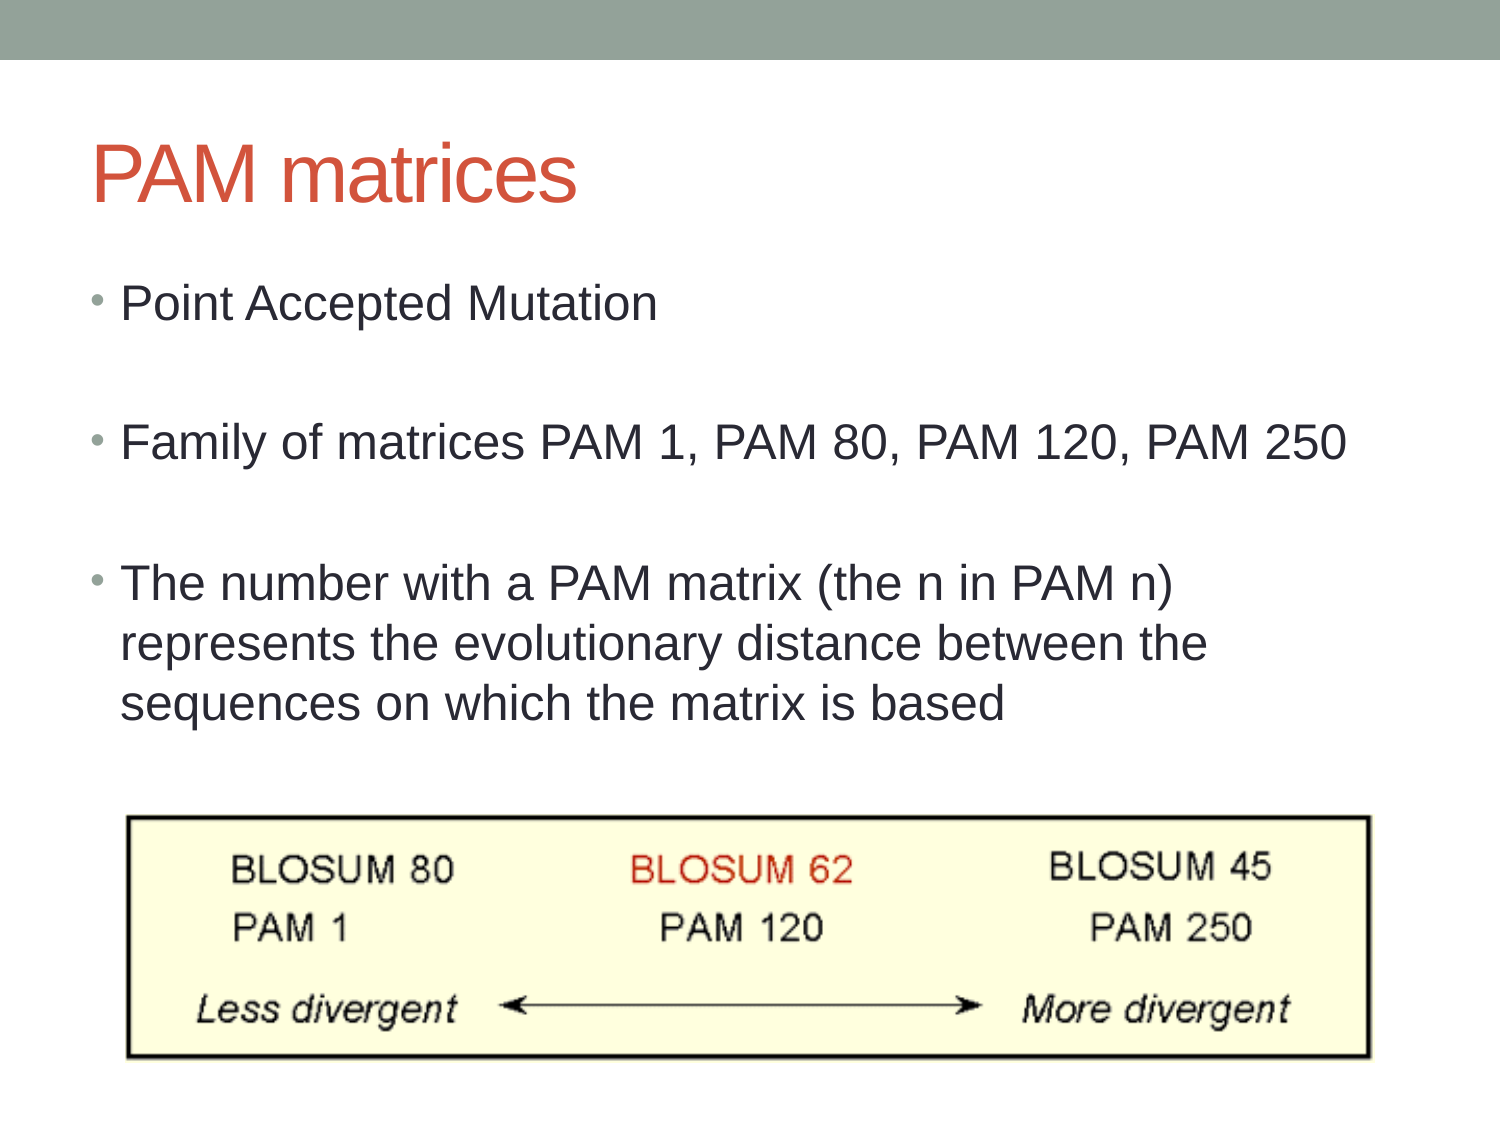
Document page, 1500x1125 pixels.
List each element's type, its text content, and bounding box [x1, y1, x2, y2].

picture [125, 814, 1375, 1063]
title PAM matrices [75, 87, 1425, 250]
list Point Accepted Mutation Family of matrices PAM 1, PAM 80, PAM 120, PAM 250 The number with a PAM matrix (the n in PAM n) represents the evolutionary distance between the sequences on which the matrix is based [75, 262, 1425, 1063]
